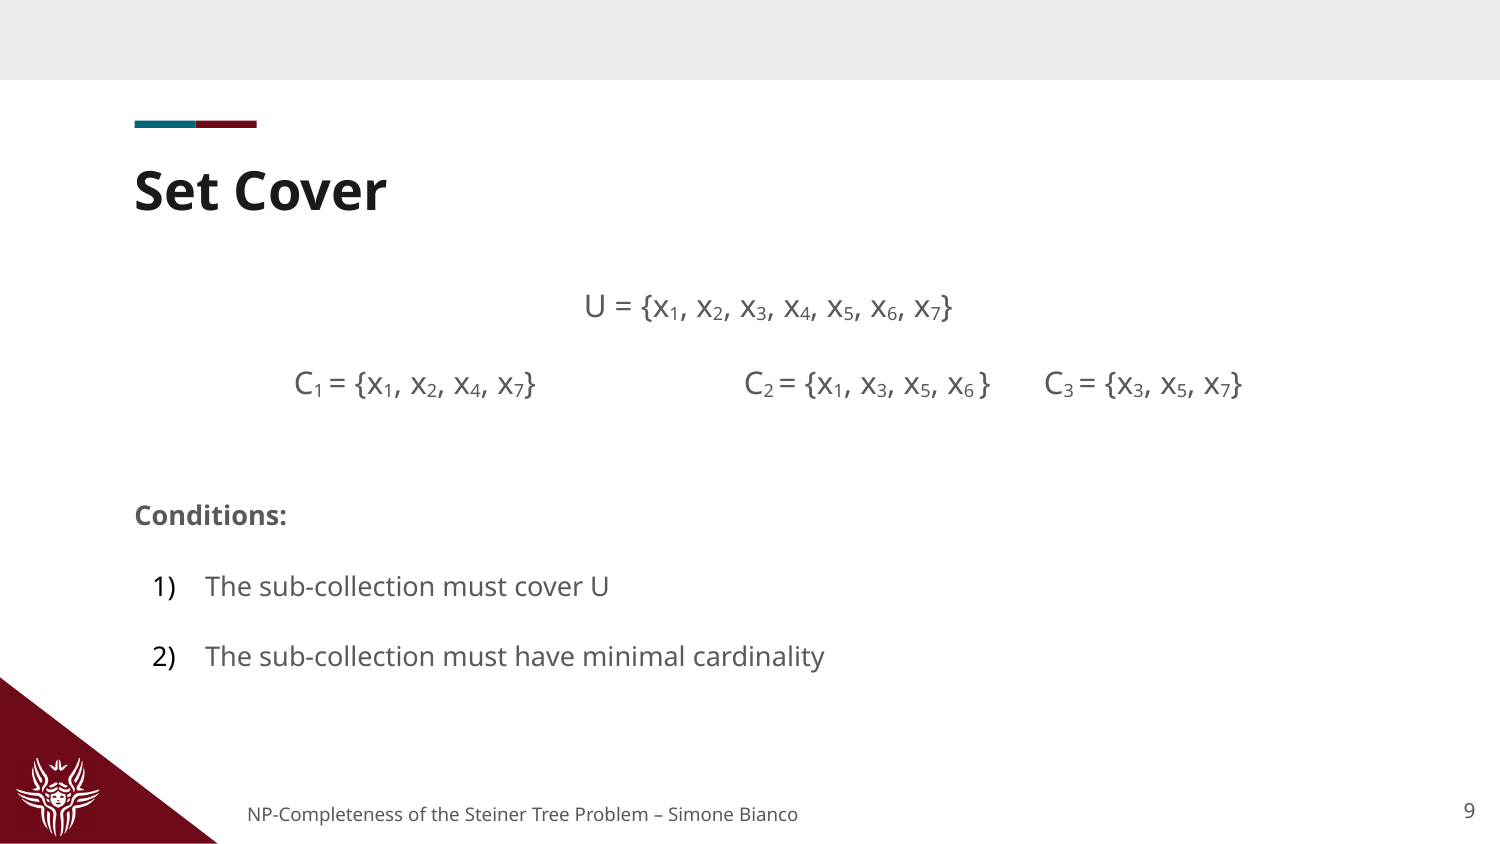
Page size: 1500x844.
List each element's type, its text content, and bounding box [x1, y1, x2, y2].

subtitle NP-Completeness of the Steiner Tree Problem – Simone Bianco [232, 783, 1193, 839]
slide_number <number> [1400, 779, 1491, 844]
list U = {x1, x2, x3, x4, x5, x6, x7} C1 = {x1, x2, x4, x7} C2 = {x1, x3, x5, x6 } C3 = {x3, x5, x7} [119, 266, 1418, 443]
picture [16, 758, 100, 839]
list Conditions: The sub-collection must cover U The sub-collection must have minimal cardinality [119, 478, 1418, 656]
title Set Cover [119, 141, 1381, 230]
